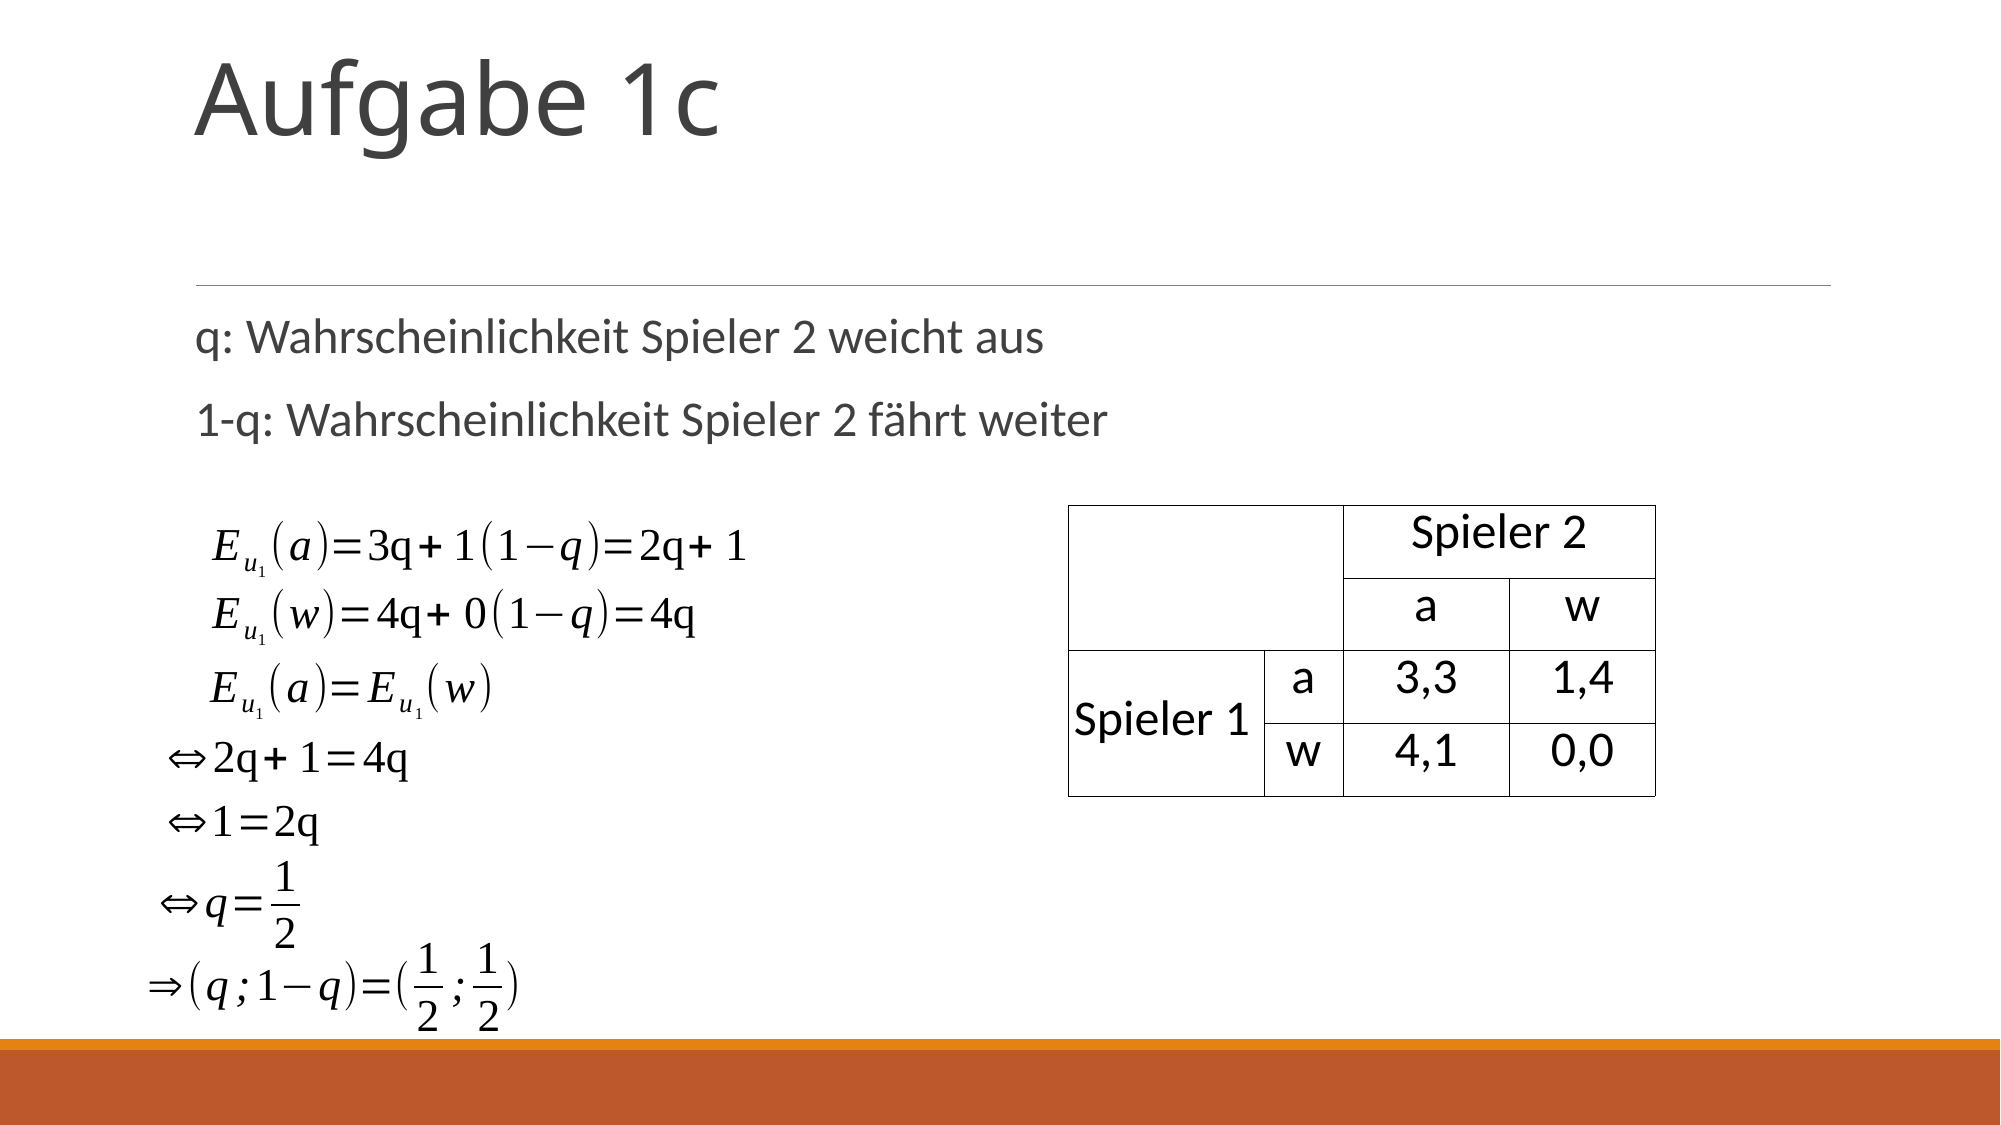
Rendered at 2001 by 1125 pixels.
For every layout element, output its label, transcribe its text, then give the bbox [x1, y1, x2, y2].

table_cell a [1344, 579, 1509, 650]
chart [159, 732, 417, 784]
table_cell 0,0 [1510, 724, 1655, 796]
title Aufgabe 1c [180, 47, 1830, 285]
chart [141, 850, 528, 1042]
chart [203, 587, 704, 650]
table_header [1069, 506, 1343, 650]
table_cell w [1265, 724, 1343, 796]
table_cell 1,4 [1510, 651, 1655, 723]
table_cell Spieler 1 [1069, 651, 1264, 796]
list q: Wahrscheinlichkeit Spieler 2 weicht aus 1-q: Wahrscheinlichkeit Spieler 2 fährt weiter [180, 302, 1831, 963]
chart [200, 661, 500, 724]
table_header Spieler 2 [1344, 506, 1655, 578]
table_cell a [1265, 651, 1343, 723]
chart [203, 519, 754, 582]
table_cell 4,1 [1344, 724, 1509, 796]
table_cell 3,3 [1344, 651, 1509, 723]
chart [159, 795, 329, 847]
table_cell w [1510, 579, 1655, 650]
